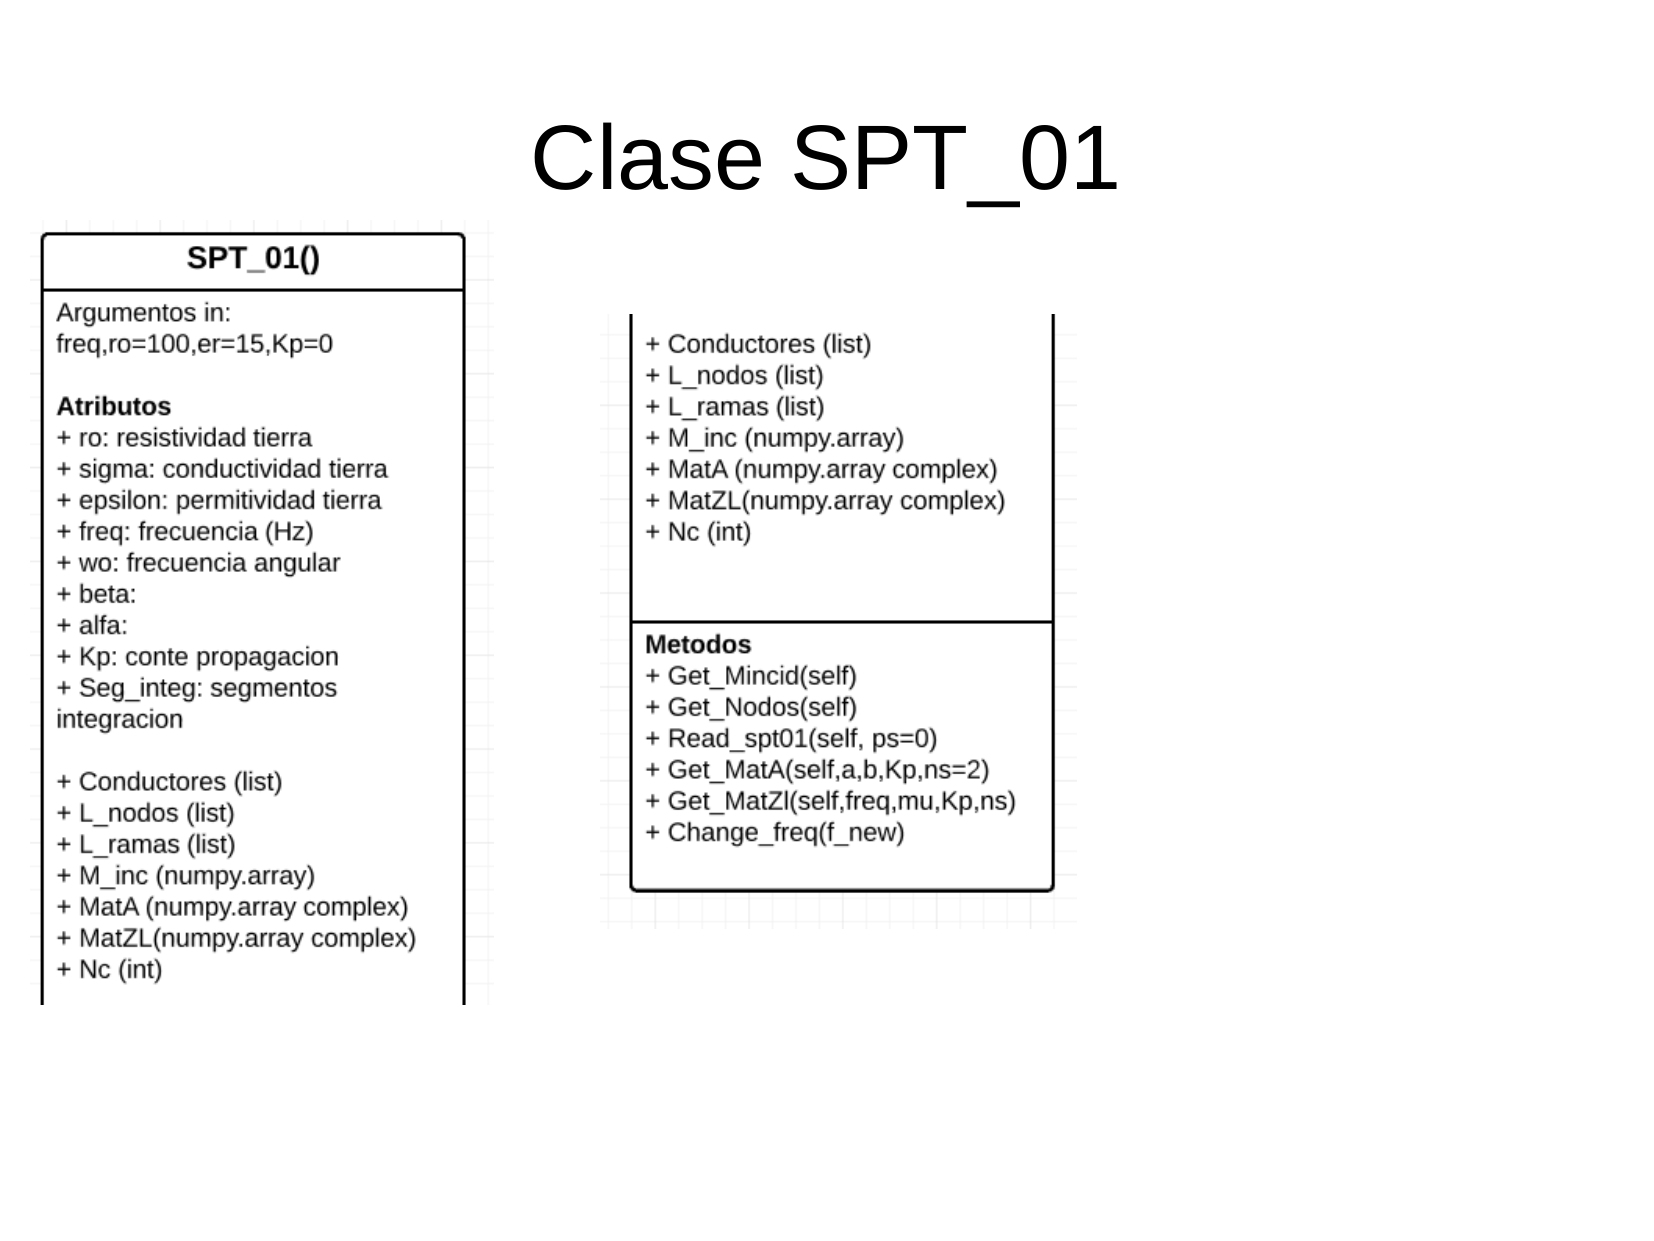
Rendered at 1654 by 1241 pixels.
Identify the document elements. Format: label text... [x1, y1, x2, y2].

text_box Clase SPT_01 [82, 49, 1571, 257]
picture [600, 314, 1077, 929]
picture [30, 220, 494, 1005]
